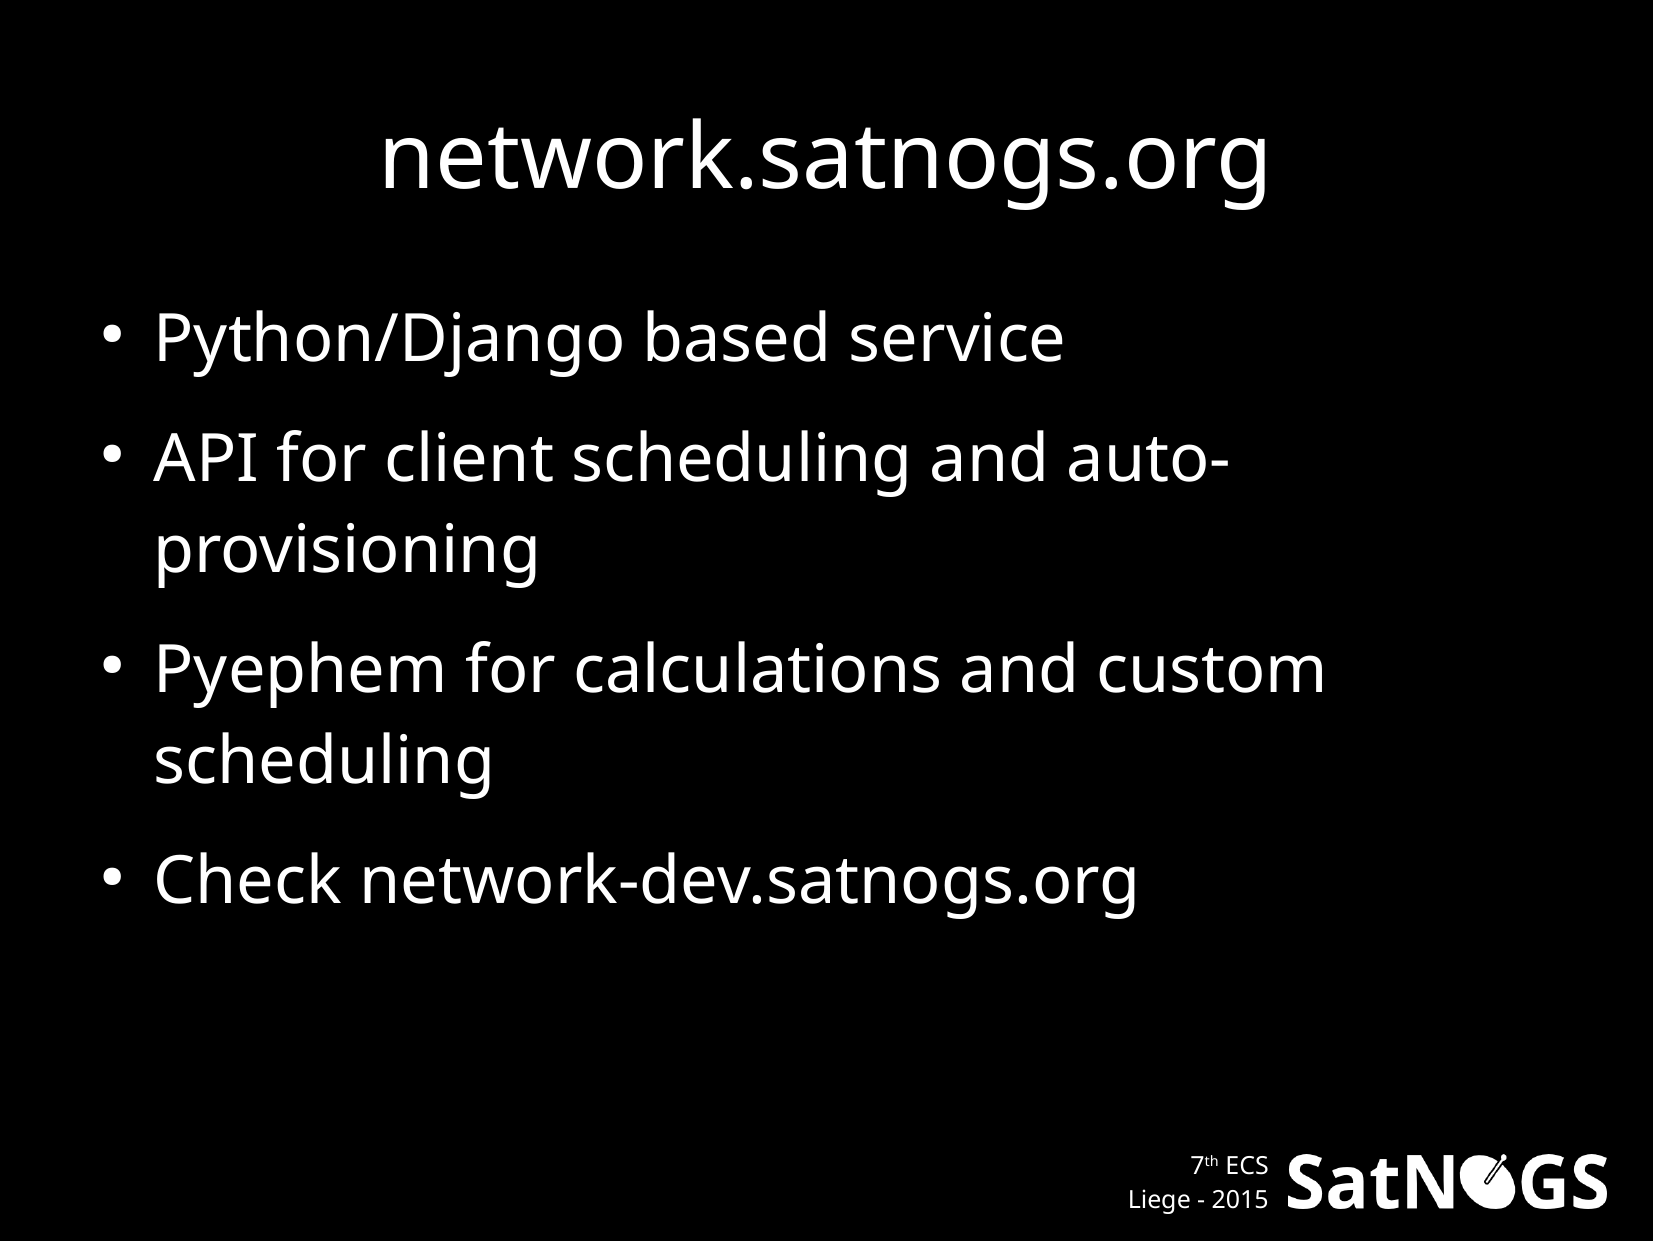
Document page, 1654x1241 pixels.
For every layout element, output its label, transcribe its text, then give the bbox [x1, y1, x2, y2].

title network.satnogs.org [82, 49, 1571, 257]
picture [1288, 1154, 1607, 1209]
list Python/Django based service API for client scheduling and auto-provisioning Pyephem for calculations and custom scheduling Check network-dev.satnogs.org [82, 290, 1571, 1010]
